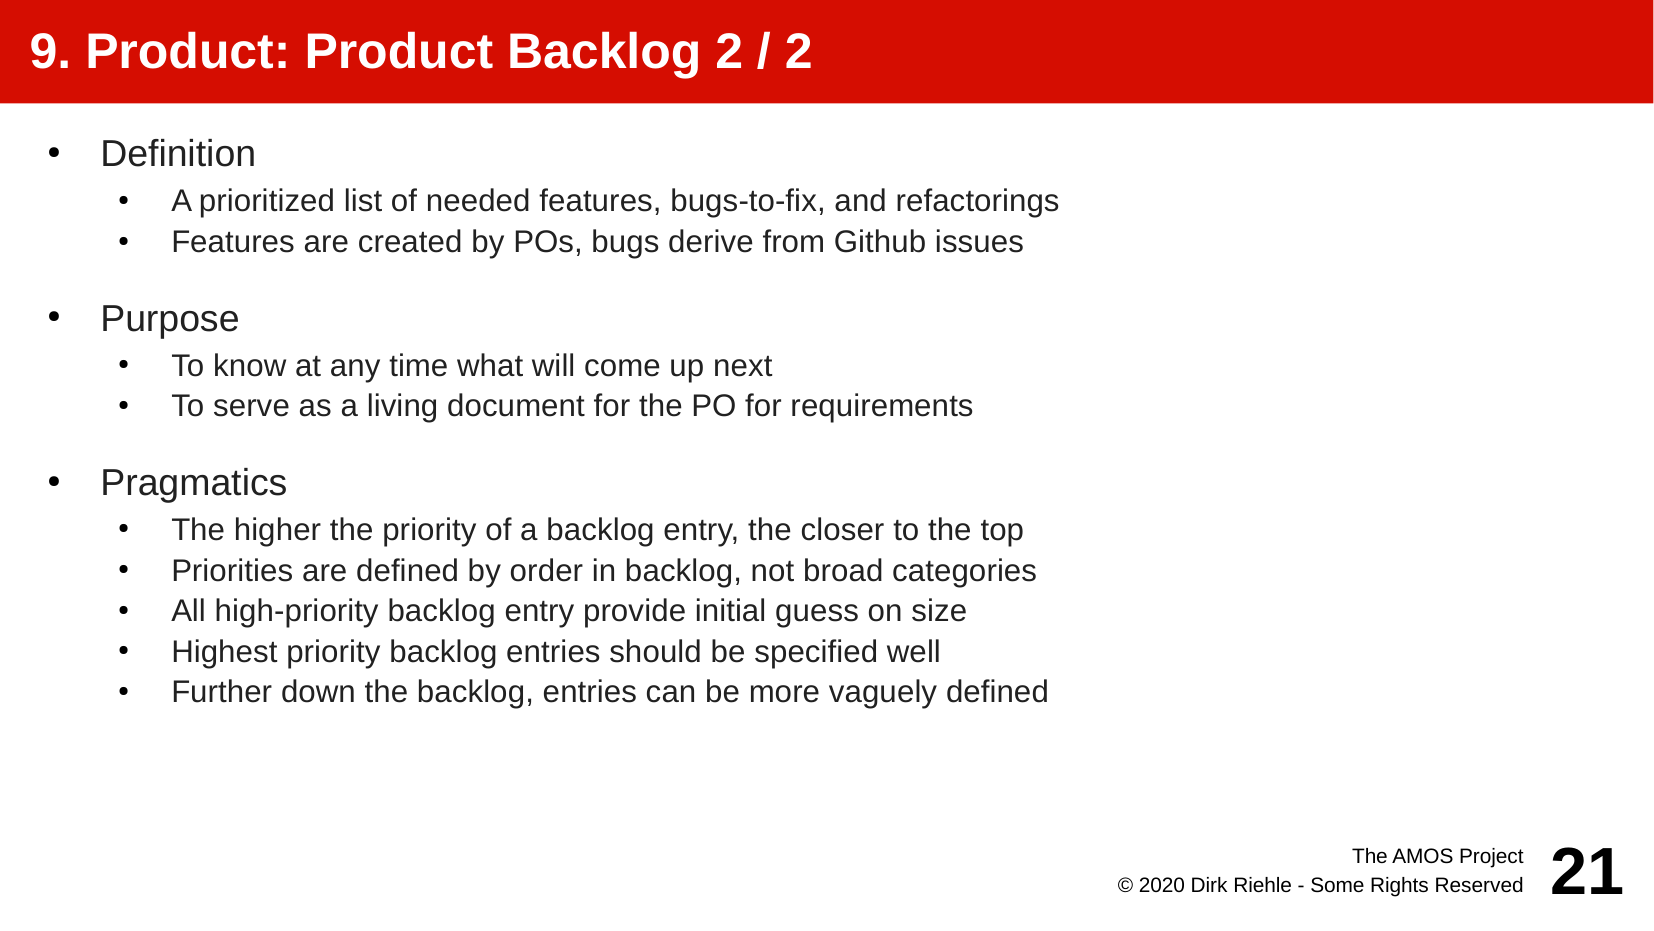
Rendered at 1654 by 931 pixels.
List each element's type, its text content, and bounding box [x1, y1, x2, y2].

title 9. Product: Product Backlog 2 / 2 [0, 0, 1654, 104]
list Definition A prioritized list of needed features, bugs-to-fix, and refactorings Features are created by POs, bugs derive from Github issues Purpose To know at any time what will come up next To serve as a living document for the PO for requirements Pragmatics The higher the priority of a backlog entry, the closer to the top Priorities are defined by order in backlog, not broad categories All high-priority backlog entry provide initial guess on size Highest priority backlog entries should be specified well Further down the backlog, entries can be more vaguely defined [29, 132, 1625, 813]
